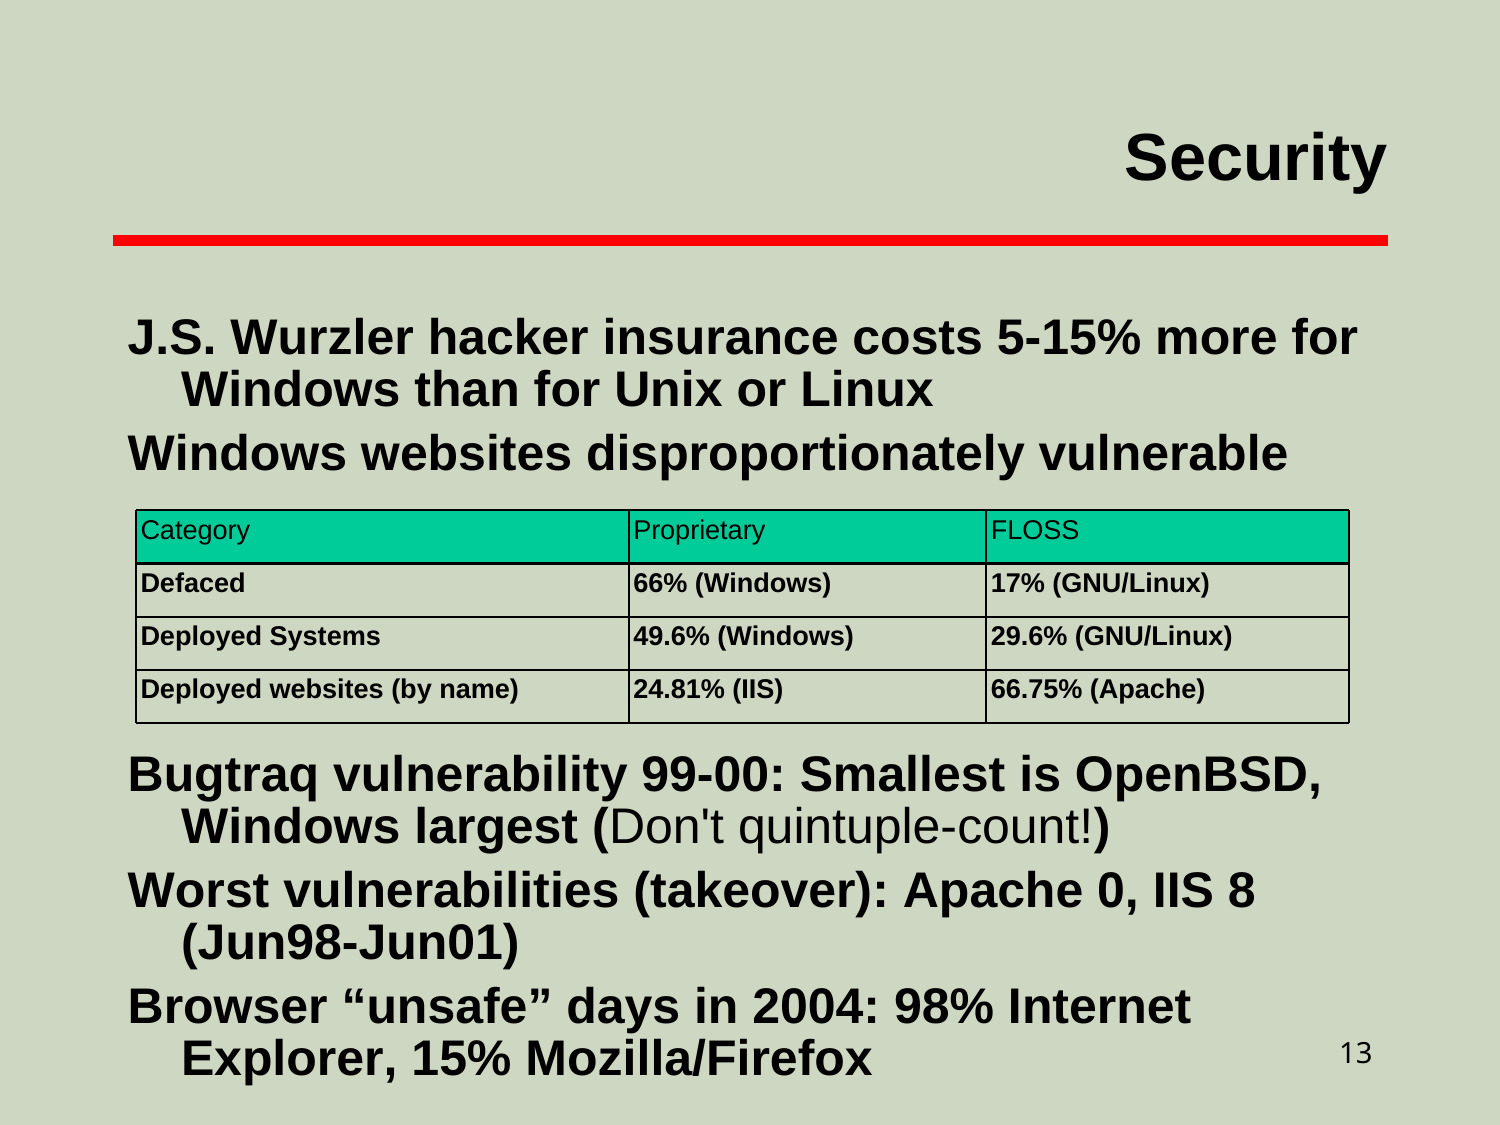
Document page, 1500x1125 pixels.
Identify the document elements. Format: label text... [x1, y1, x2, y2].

list 17% (GNU/Linux) [987, 565, 1348, 616]
list 29.6% (GNU/Linux) [987, 618, 1348, 669]
list Category [137, 511, 628, 562]
list Proprietary [630, 511, 985, 562]
list 66.75% (Apache) [987, 671, 1348, 722]
list Deployed Systems [137, 618, 628, 669]
list 66% (Windows) [630, 565, 985, 616]
list 49.6% (Windows) [630, 618, 985, 669]
list FLOSS [987, 511, 1348, 562]
list J.S. Wurzler hacker insurance costs 5-15% more for Windows than for Unix or Linux Windows websites disproportionately vulnerable Bugtraq vulnerability 99-00: Smallest is OpenBSD, Windows largest (Don't quintuple-count!) Worst vulnerabilities (takeover): Apache 0, IIS 8 (Jun98-Jun01) Browser “unsafe” days in 2004: 98% Internet Explorer, 15% Mozilla/Firefox [110, 312, 1391, 1118]
list Deployed websites (by name) [137, 671, 628, 722]
title Security [337, 85, 1388, 224]
list 24.81% (IIS) [630, 671, 985, 722]
list Defaced [137, 565, 628, 616]
